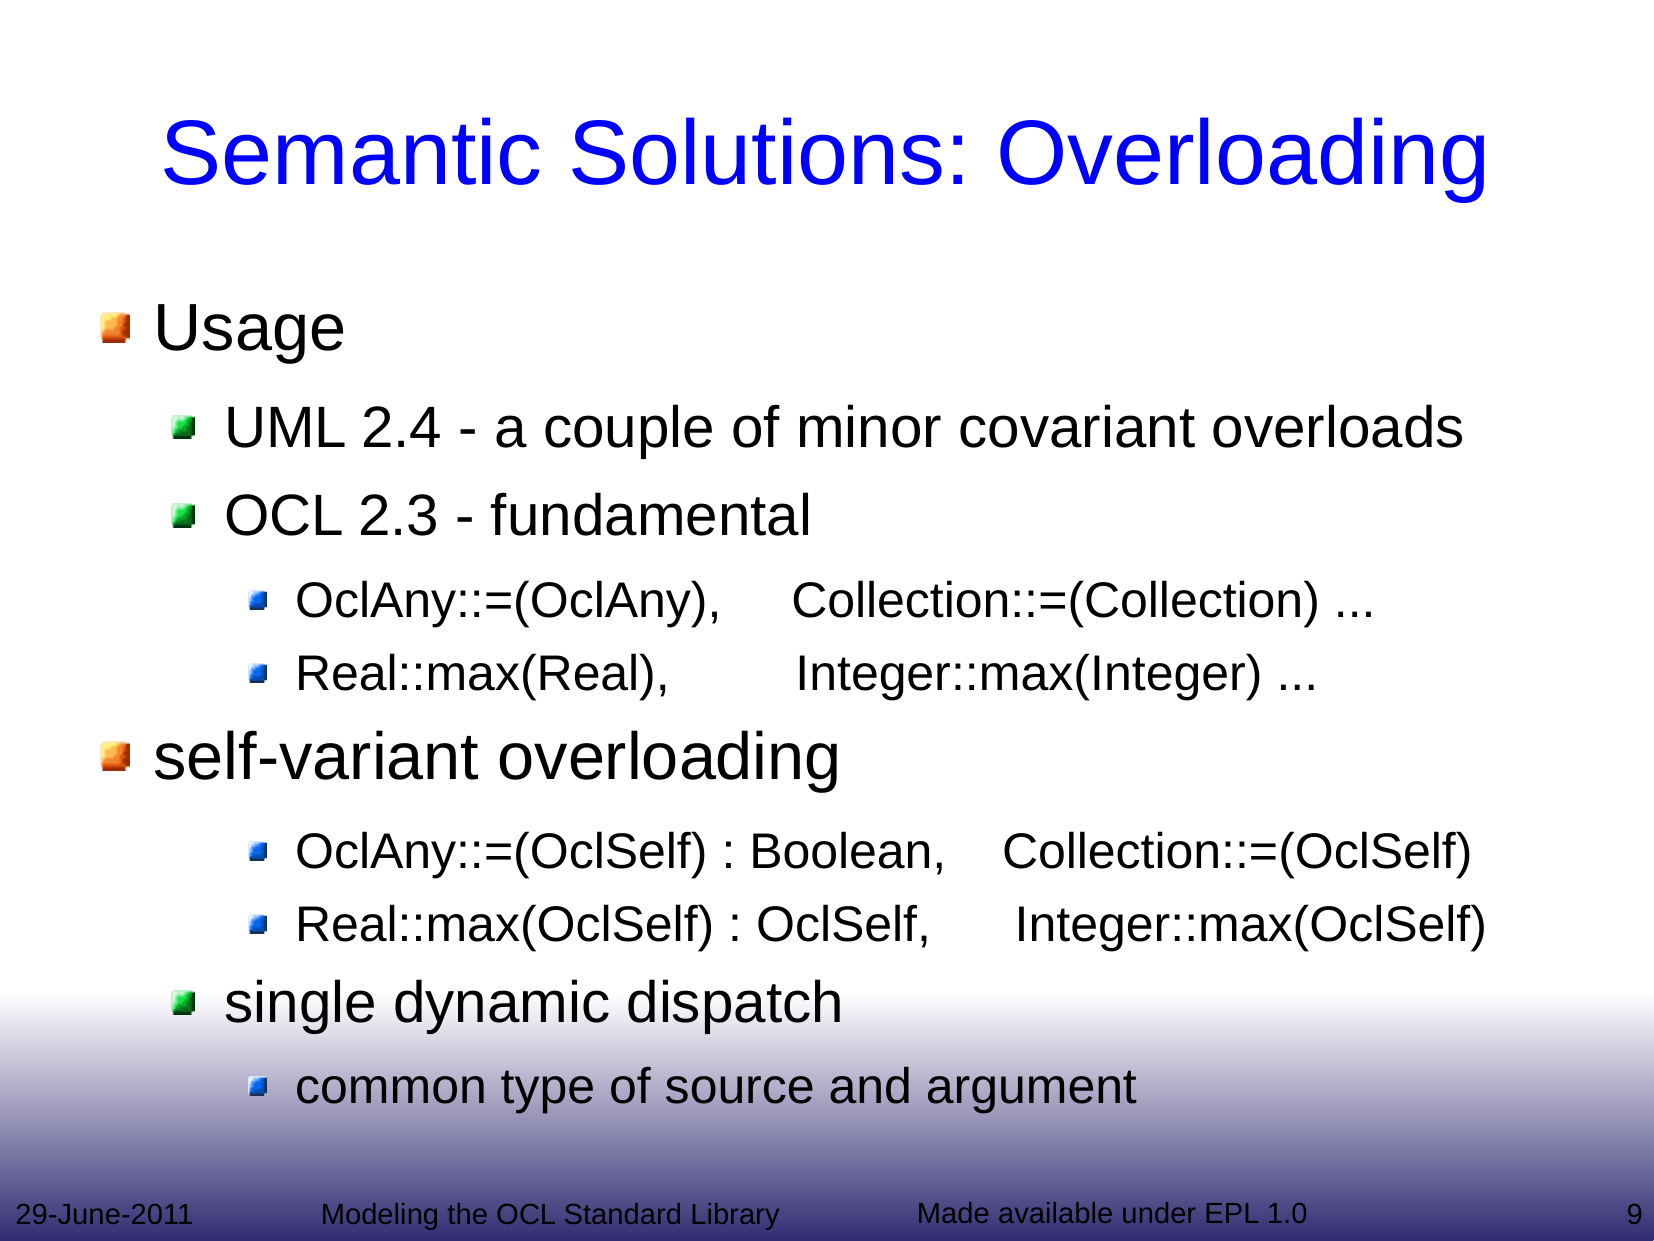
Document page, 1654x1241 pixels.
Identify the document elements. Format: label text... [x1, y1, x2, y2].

title Semantic Solutions: Overloading [82, 49, 1571, 257]
list Usage UML 2.4 - a couple of minor covariant overloads OCL 2.3 - fundamental OclAny::=(OclAny), Collection::=(Collection) ... Real::max(Real), Integer::max(Integer) ... self-variant overloading OclAny::=(OclSelf) : Boolean, Collection::=(OclSelf) Real::max(OclSelf) : OclSelf, Integer::max(OclSelf) single dynamic dispatch common type of source and argument [82, 290, 1571, 1114]
